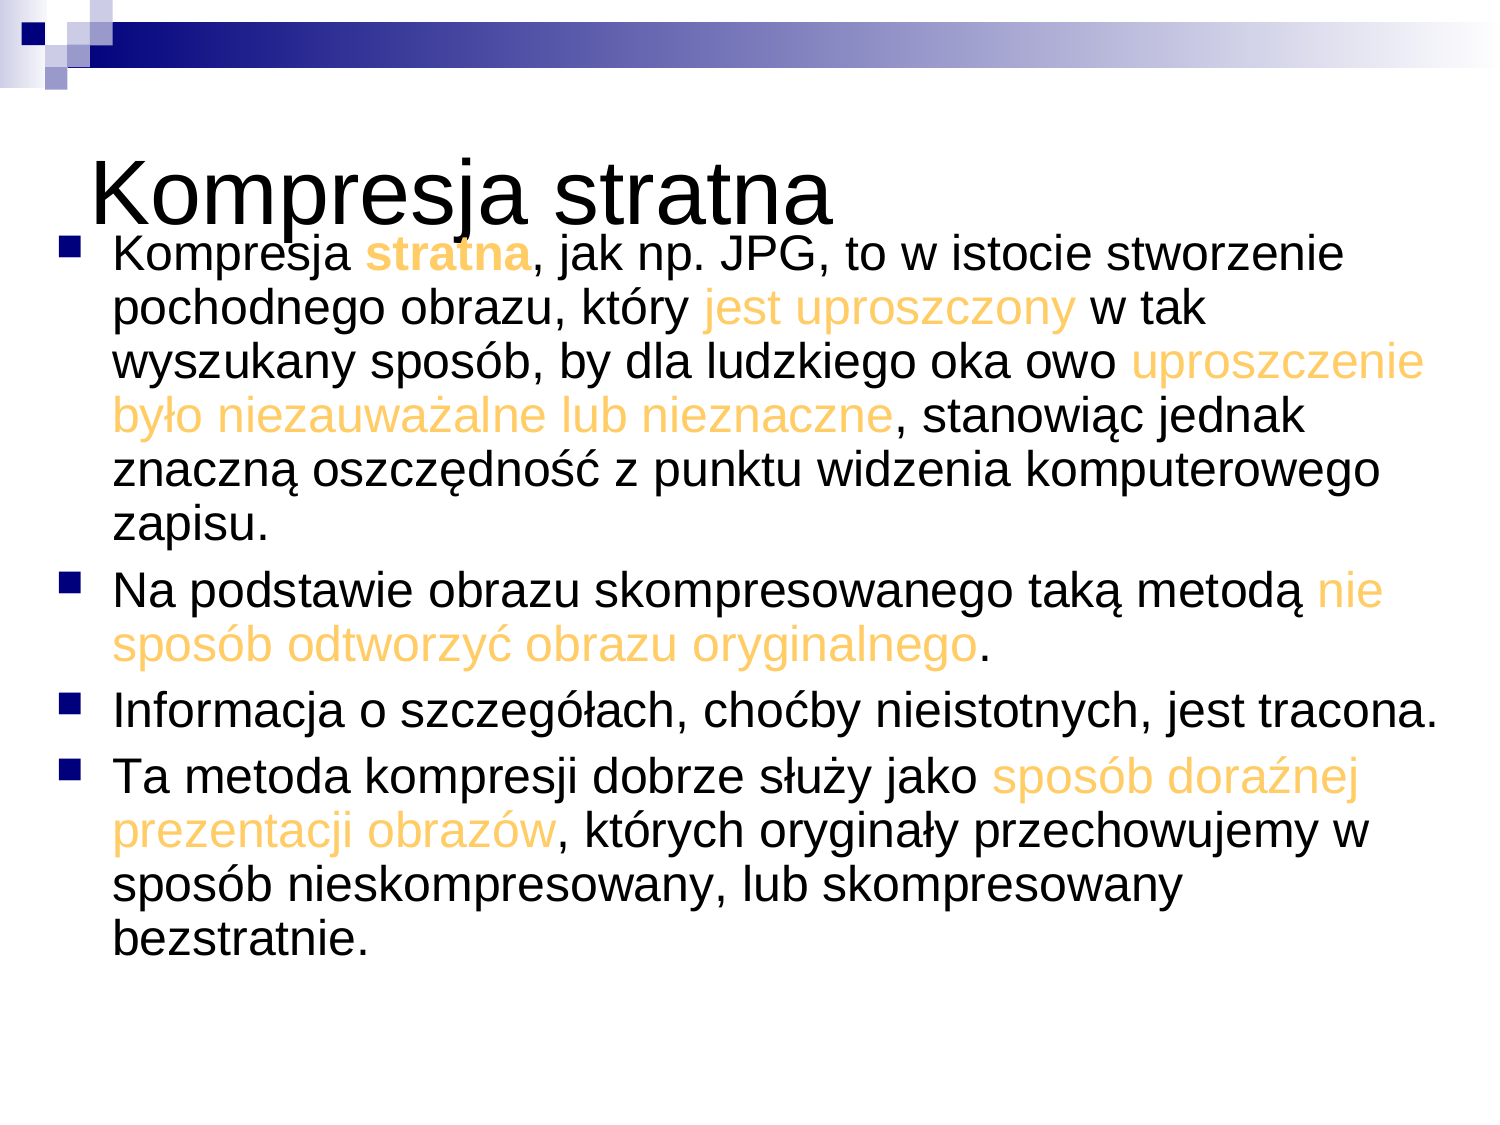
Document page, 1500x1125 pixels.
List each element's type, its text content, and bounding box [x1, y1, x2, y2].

list Kompresja stratna, jak np. JPG, to w istocie stworzenie pochodnego obrazu, który jest uproszczony w tak wyszukany sposób, by dla ludzkiego oka owo uproszczenie było niezauważalne lub nieznaczne, stanowiąc jednak znaczną oszczędność z punktu widzenia komputerowego zapisu. Na podstawie obrazu skompresowanego taką metodą nie sposób odtworzyć obrazu oryginalnego. Informacja o szczegółach, choćby nieistotnych, jest tracona. Ta metoda kompresji dobrze służy jako sposób doraźnej prezentacji obrazów, których oryginały przechowujemy w sposób nieskompresowany, lub skompresowany bezstratnie. [41, 219, 1471, 1083]
title Kompresja stratna [75, 75, 1426, 219]
